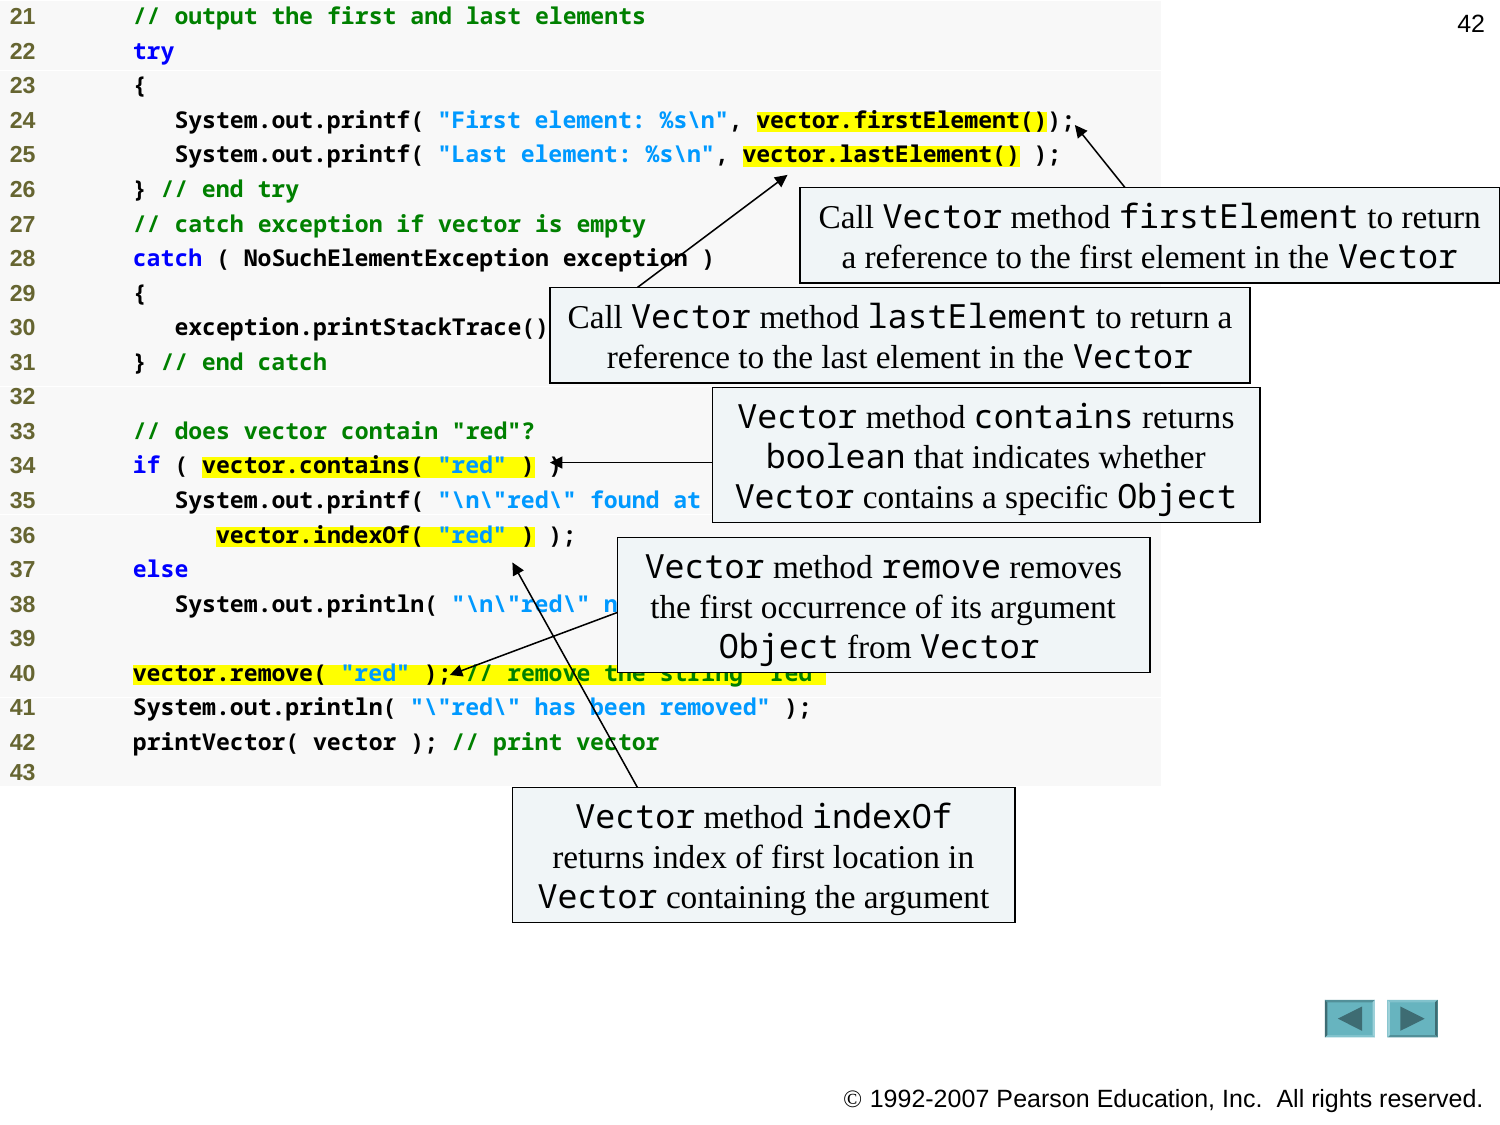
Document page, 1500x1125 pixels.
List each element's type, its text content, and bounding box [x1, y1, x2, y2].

text_box Vector method remove removes the first occurrence of its argument Object from Vector [617, 537, 1150, 673]
text_box Call Vector method firstElement to return a reference to the first element in the Vector [799, 187, 1500, 283]
chart [0, 1, 1164, 815]
text_box Vector method indexOf returns index of first location in Vector containing the argument [512, 787, 1016, 923]
text_box Call Vector method lastElement to return a reference to the last element in the Vector [549, 287, 1251, 383]
text_box Vector method contains returns boolean that indicates whether Vector contains a specific Object [712, 387, 1260, 523]
text_box <number> [1149, 0, 1500, 79]
